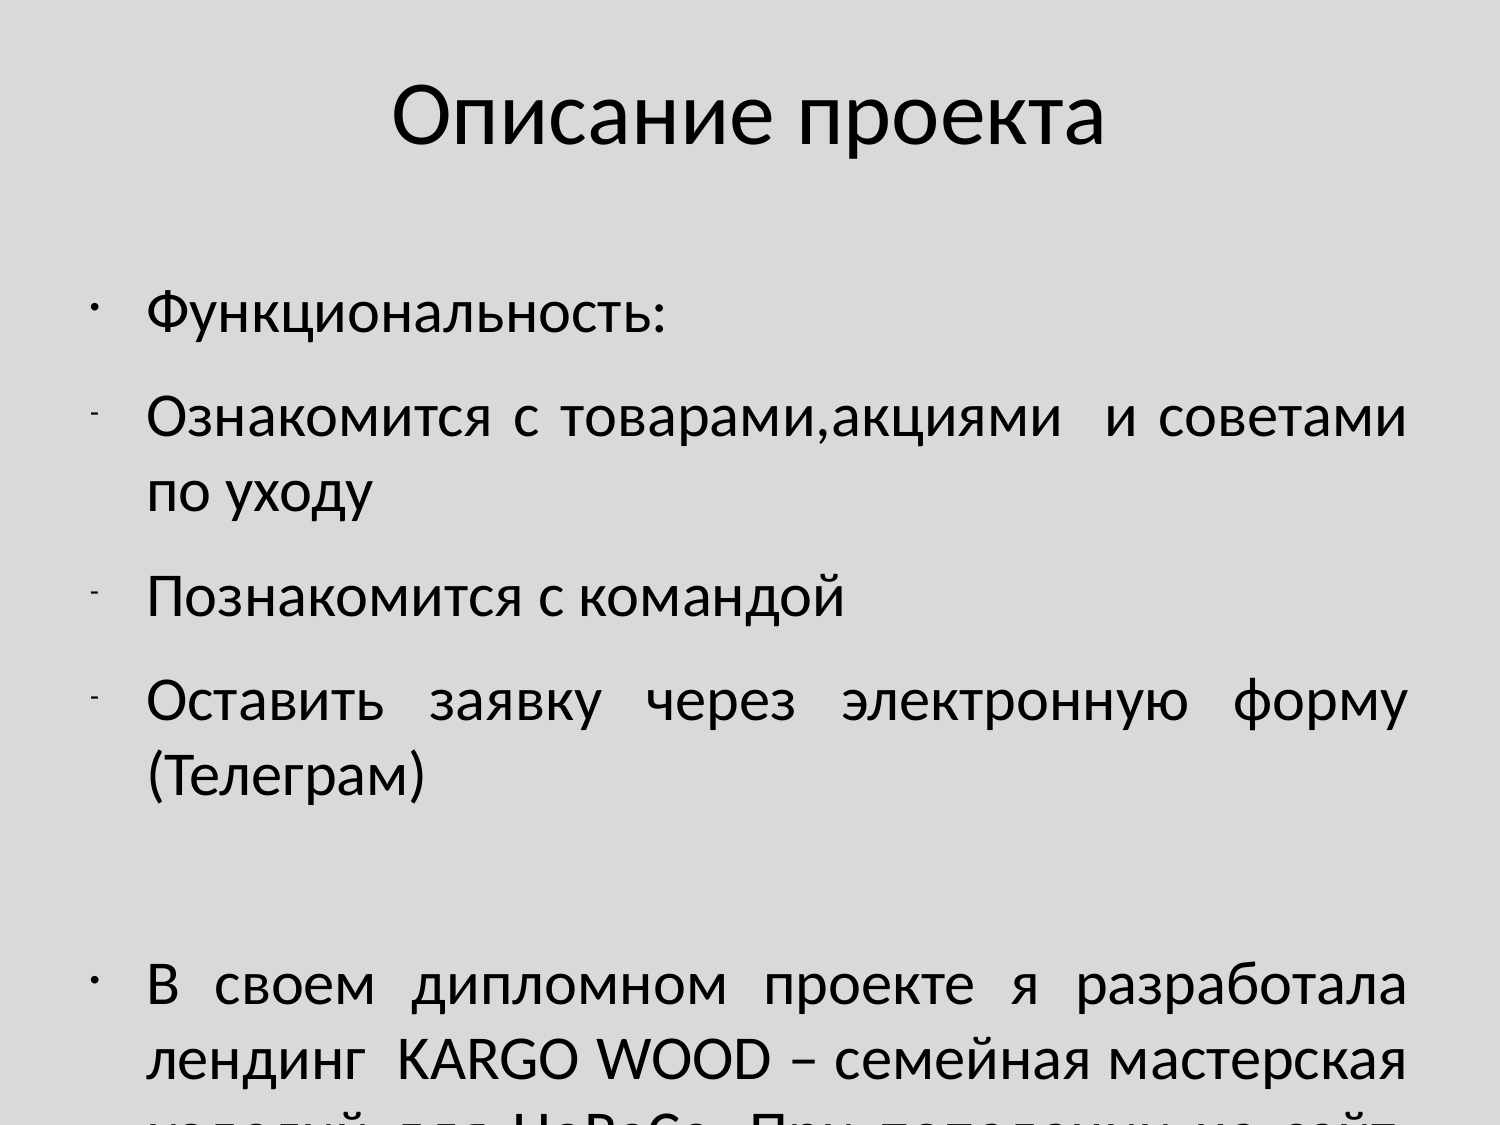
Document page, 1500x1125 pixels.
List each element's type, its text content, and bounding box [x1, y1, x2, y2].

list Функциональность: Ознакомится с товарами,акциями и советами по уходу Познакомится с командой Оставить заявку через электронную форму (Телеграм) В своем дипломном проекте я разработала лендинг KARGO WOOD – семейная мастерская изделий для HoReCa. При попадании на сайт, посетитель сможет ознакомиться с доступными товарами, дополнительными акциями и познакомиться с командой. Основное назначение сайта – сбор заказов. [75, 262, 1425, 1005]
title Описание проекта [75, 45, 1425, 233]
